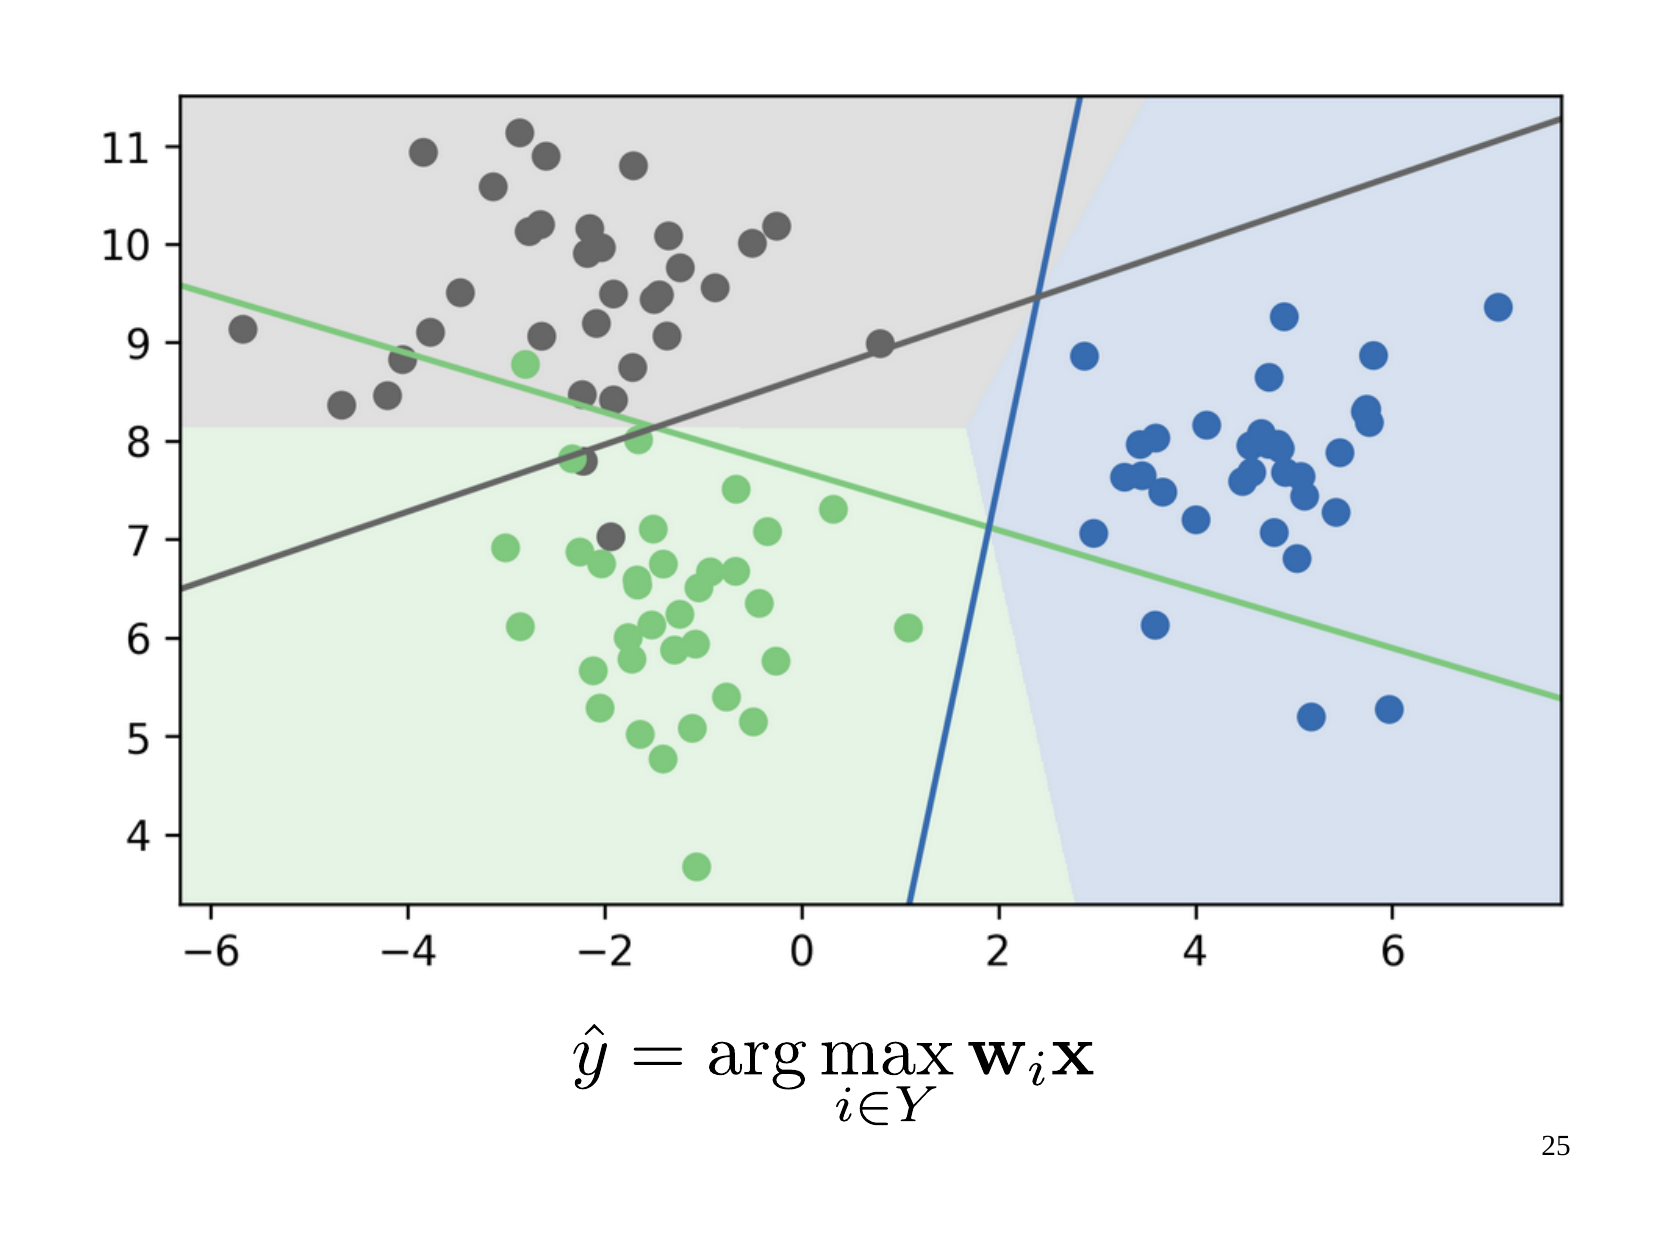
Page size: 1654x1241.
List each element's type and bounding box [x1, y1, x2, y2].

text_box [571, 1023, 1096, 1126]
picture [63, 68, 1591, 1021]
